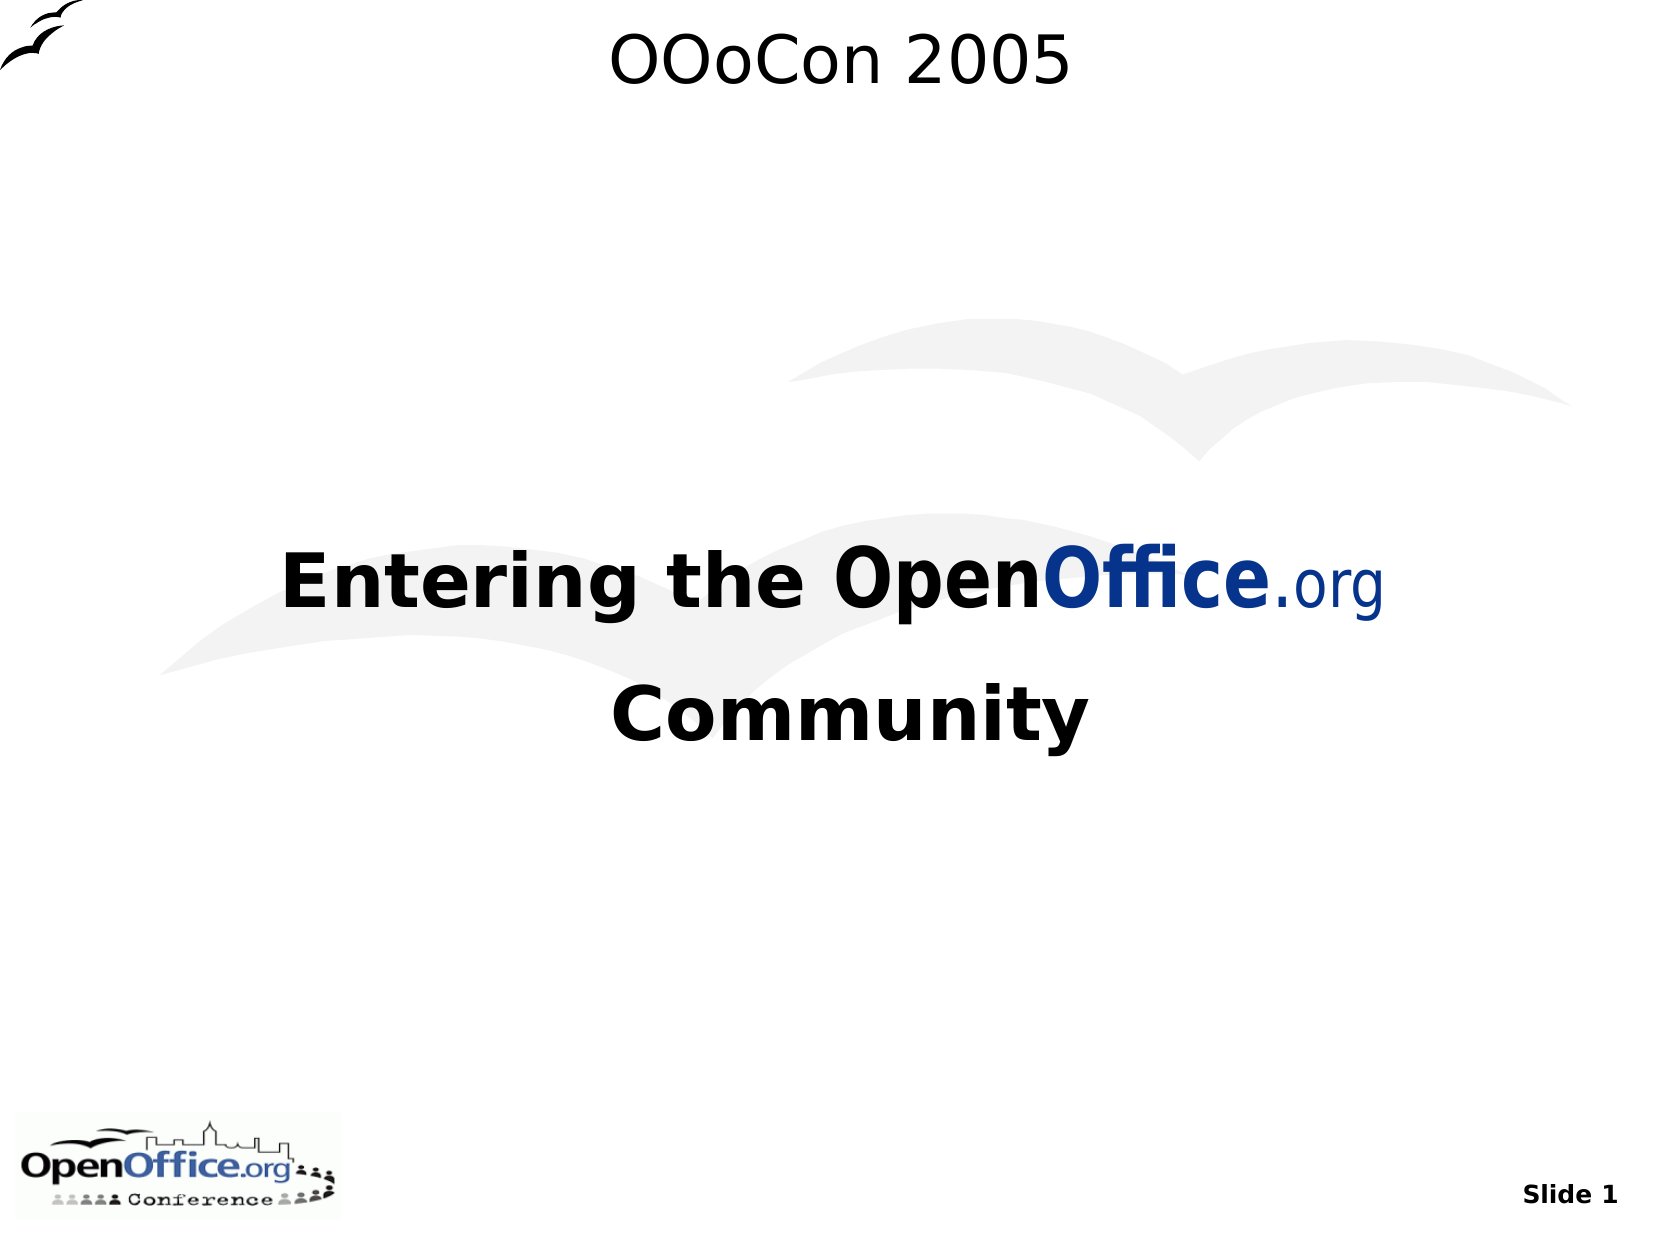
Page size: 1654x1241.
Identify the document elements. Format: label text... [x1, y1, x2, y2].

picture [15, 1112, 341, 1220]
subtitle Entering the OpenOffice.org Community [102, 155, 1529, 1085]
title OOoCon 2005 [0, 0, 1654, 121]
